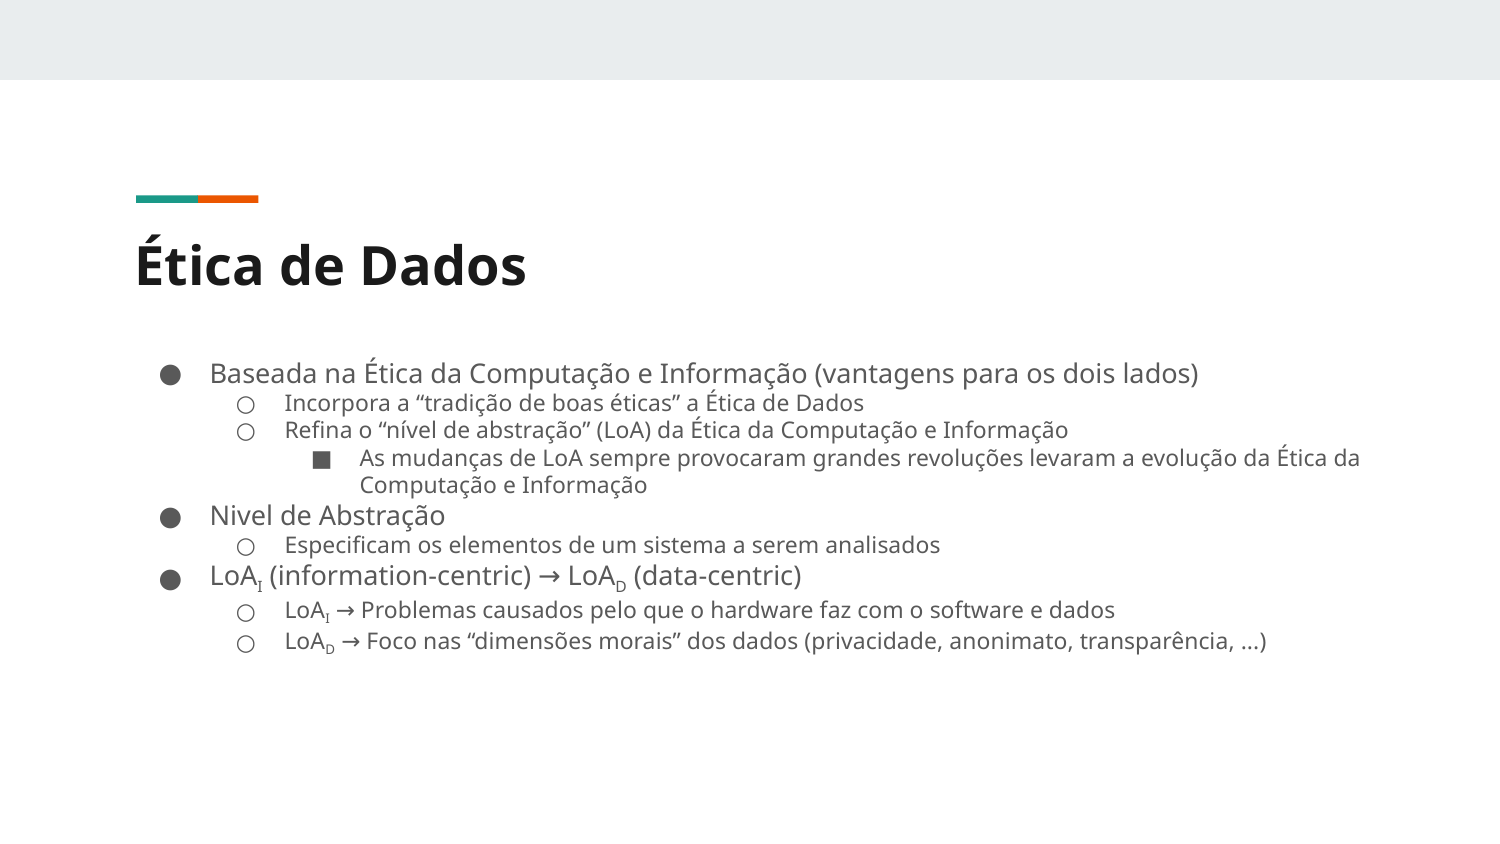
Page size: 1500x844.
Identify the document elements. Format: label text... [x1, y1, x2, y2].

title Ética de Dados [119, 216, 1381, 305]
list Baseada na Ética da Computação e Informação (vantagens para os dois lados) Incorpora a “tradição de boas éticas” a Ética de Dados Refina o “nível de abstração” (LoA) da Ética da Computação e Informação As mudanças de LoA sempre provocaram grandes revoluções levaram a evolução da Ética da Computação e Informação Nivel de Abstração Especificam os elementos de um sistema a serem analisados LoAI (information-centric) → LoAD (data-centric) LoAI → Problemas causados pelo que o hardware faz com o software e dados LoAD → Foco nas “dimensões morais” dos dados (privacidade, anonimato, transparência, ...) [119, 341, 1381, 712]
